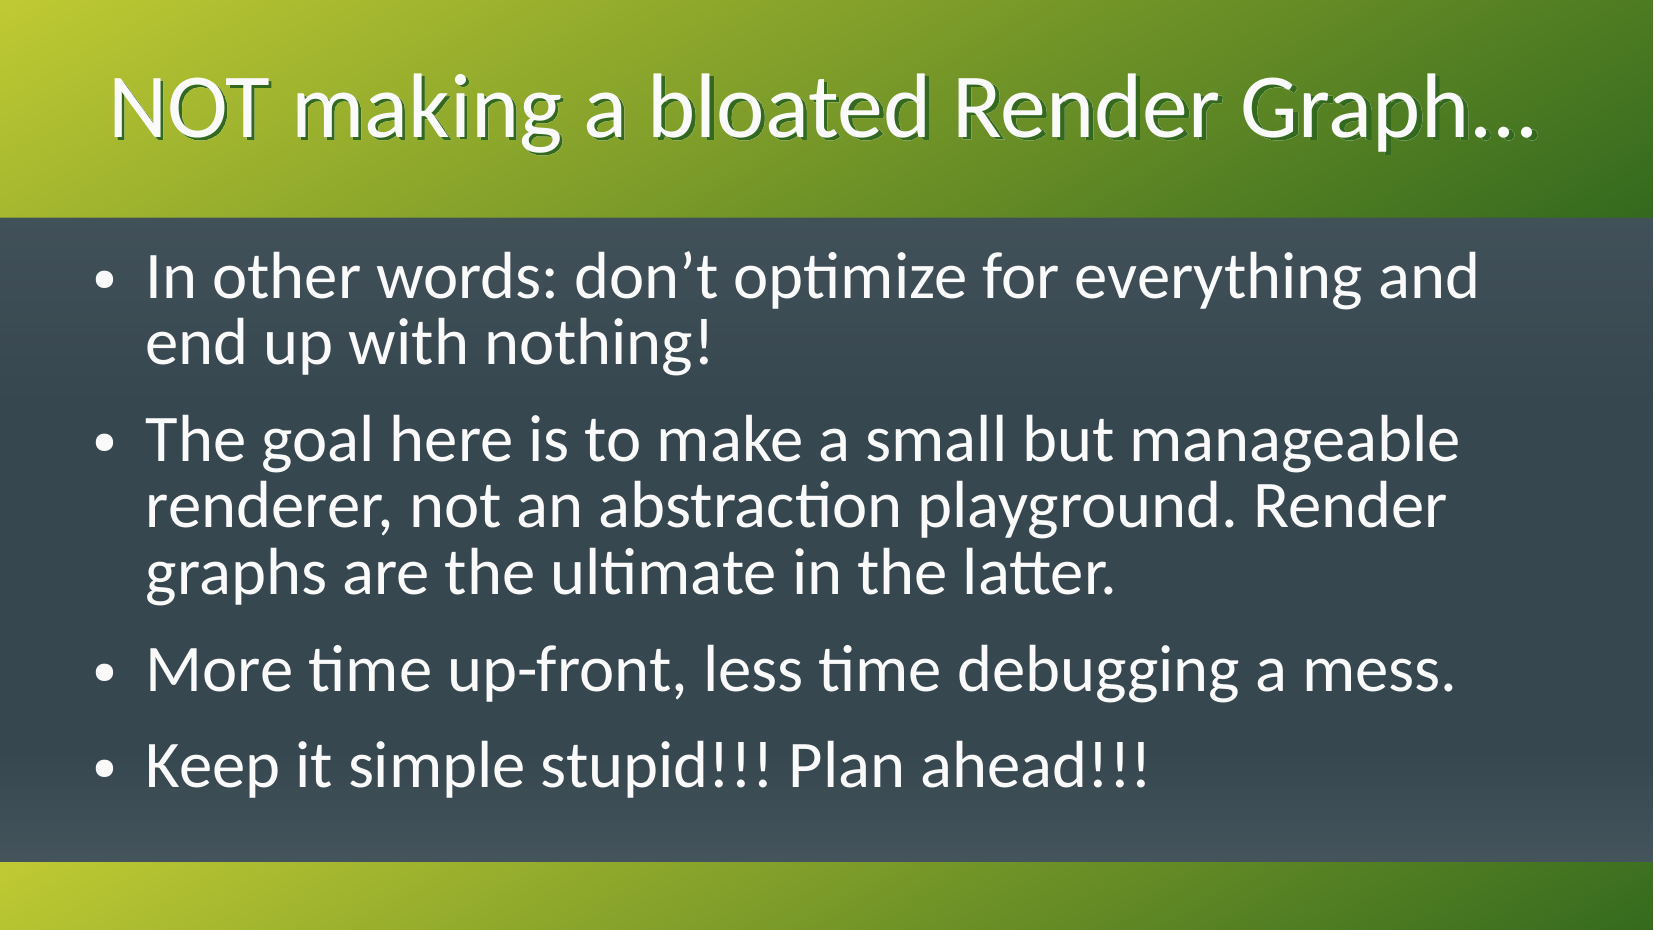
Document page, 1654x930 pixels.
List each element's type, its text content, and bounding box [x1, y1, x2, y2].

list In other words: don’t optimize for everything and end up with nothing! The goal here is to make a small but manageable renderer, not an abstraction playground. Render graphs are the ultimate in the latter. More time up-front, less time debugging a mess. Keep it simple stupid!!! Plan ahead!!! [74, 248, 1575, 825]
title NOT making a bloated Render Graph... [74, 37, 1575, 193]
